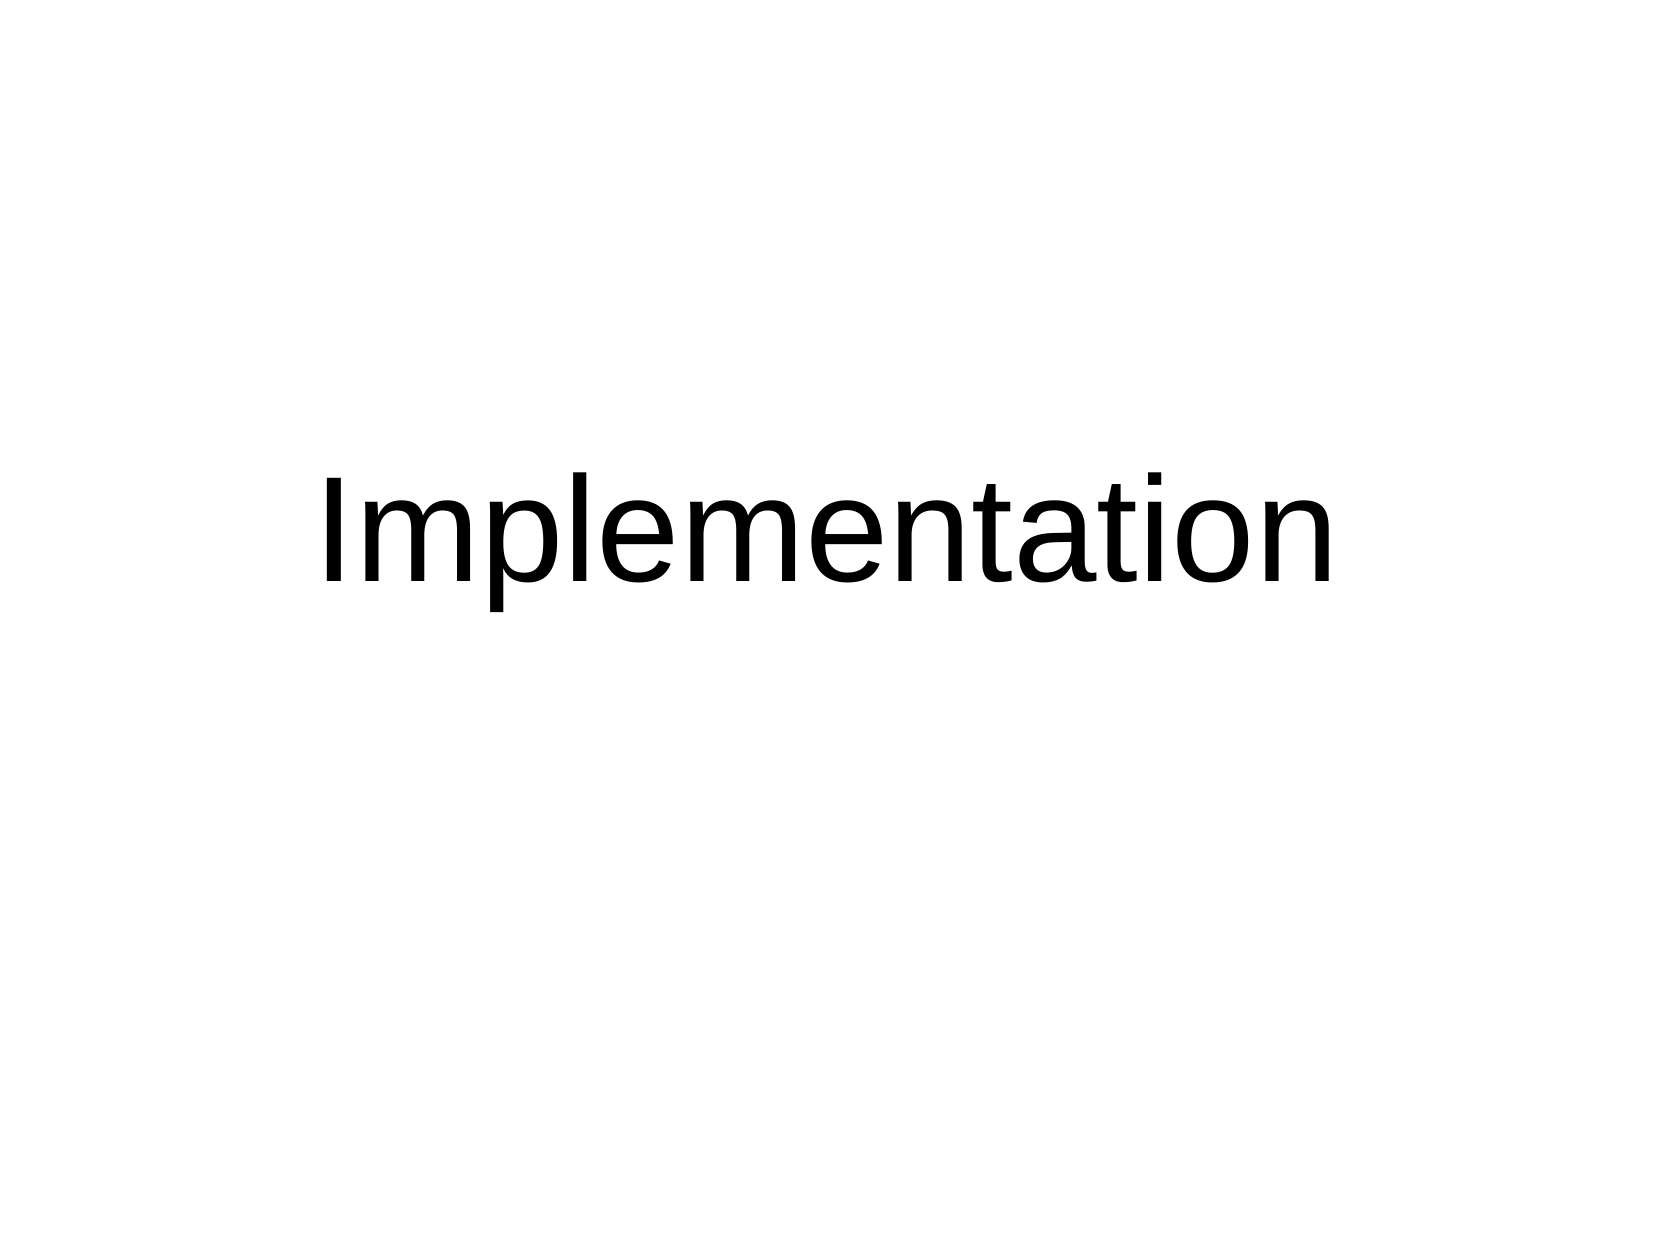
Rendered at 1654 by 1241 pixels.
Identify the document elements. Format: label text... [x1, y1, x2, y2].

subtitle Implementation [82, 49, 1571, 1010]
